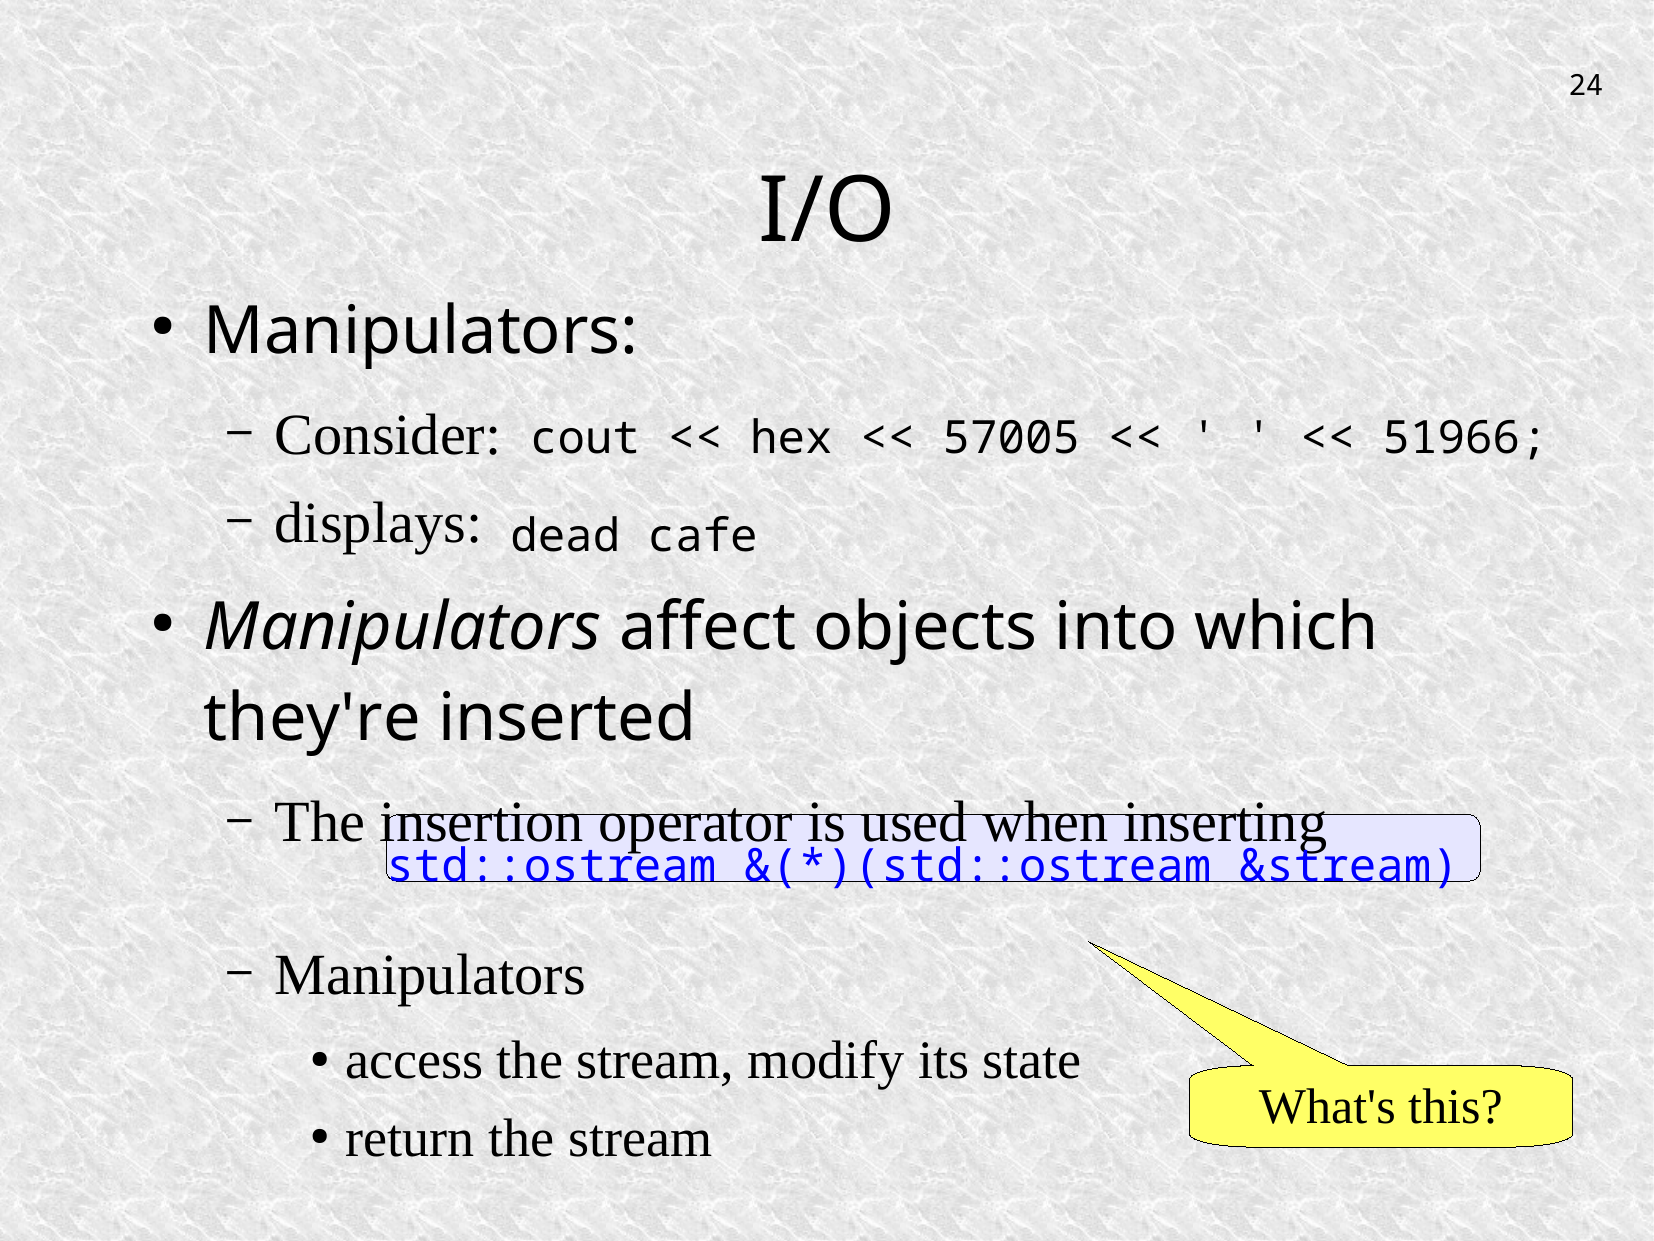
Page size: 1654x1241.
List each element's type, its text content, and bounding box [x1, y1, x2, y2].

text_box cout << hex << 57005 << ' ' << 51966; [530, 404, 1548, 460]
text_box std::ostream &(*)(std::ostream &stream) [386, 832, 1460, 942]
text_box dead cafe [510, 502, 1128, 558]
picture [0, 0, 1654, 1241]
title I/O [121, 102, 1534, 311]
list Manipulators: Consider: displays: Manipulators affect objects into which they're inserted The insertion operator is used when inserting Manipulators access the stream, modify its state return the stream [133, 281, 1546, 1231]
text_box What's this? [1088, 941, 1573, 1148]
